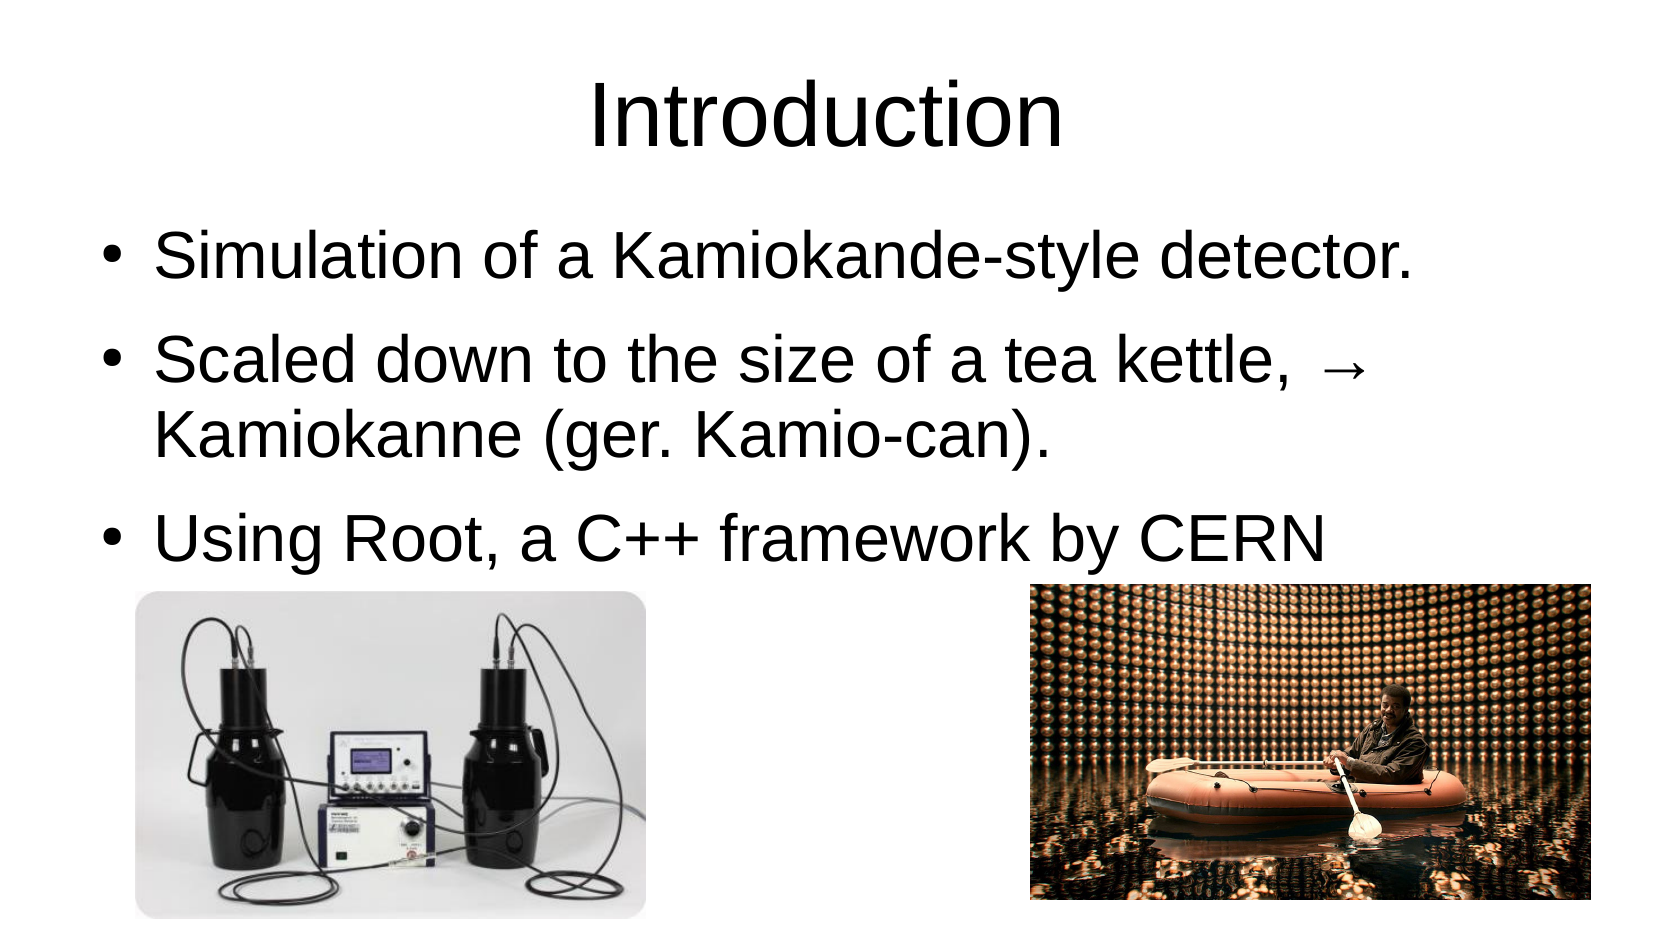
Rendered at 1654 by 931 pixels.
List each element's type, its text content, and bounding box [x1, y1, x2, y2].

picture [1030, 584, 1591, 901]
picture [135, 591, 646, 919]
list Simulation of a Kamiokande-style detector. Scaled down to the size of a tea kettle, → Kamiokanne (ger. Kamio-can). Using Root, a C++ framework by CERN [82, 217, 1571, 758]
title Introduction [82, 37, 1571, 193]
